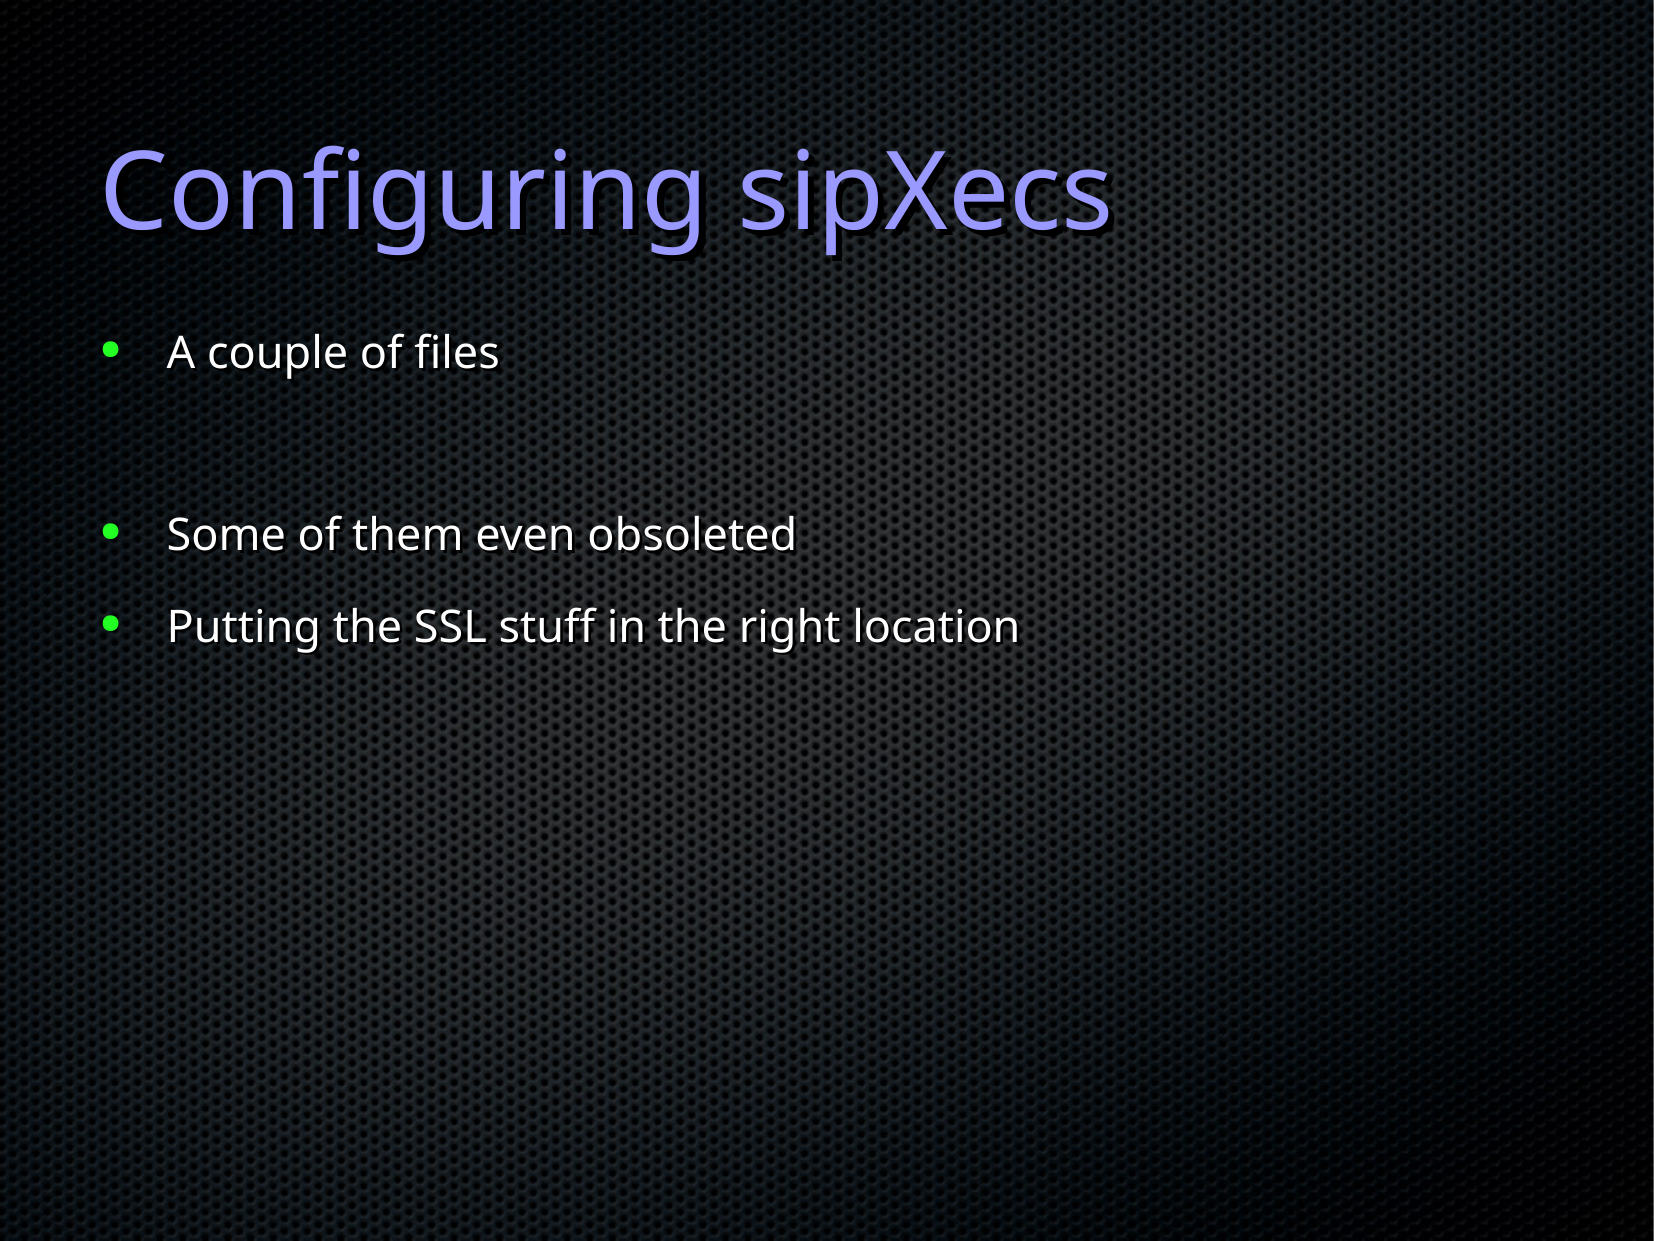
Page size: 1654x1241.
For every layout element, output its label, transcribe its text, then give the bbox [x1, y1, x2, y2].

title Configuring sipXecs [100, 32, 1554, 320]
picture [0, 0, 1654, 1241]
list A couple of files Some of them even obsoleted Putting the SSL stuff in the right location [100, 320, 1554, 1191]
